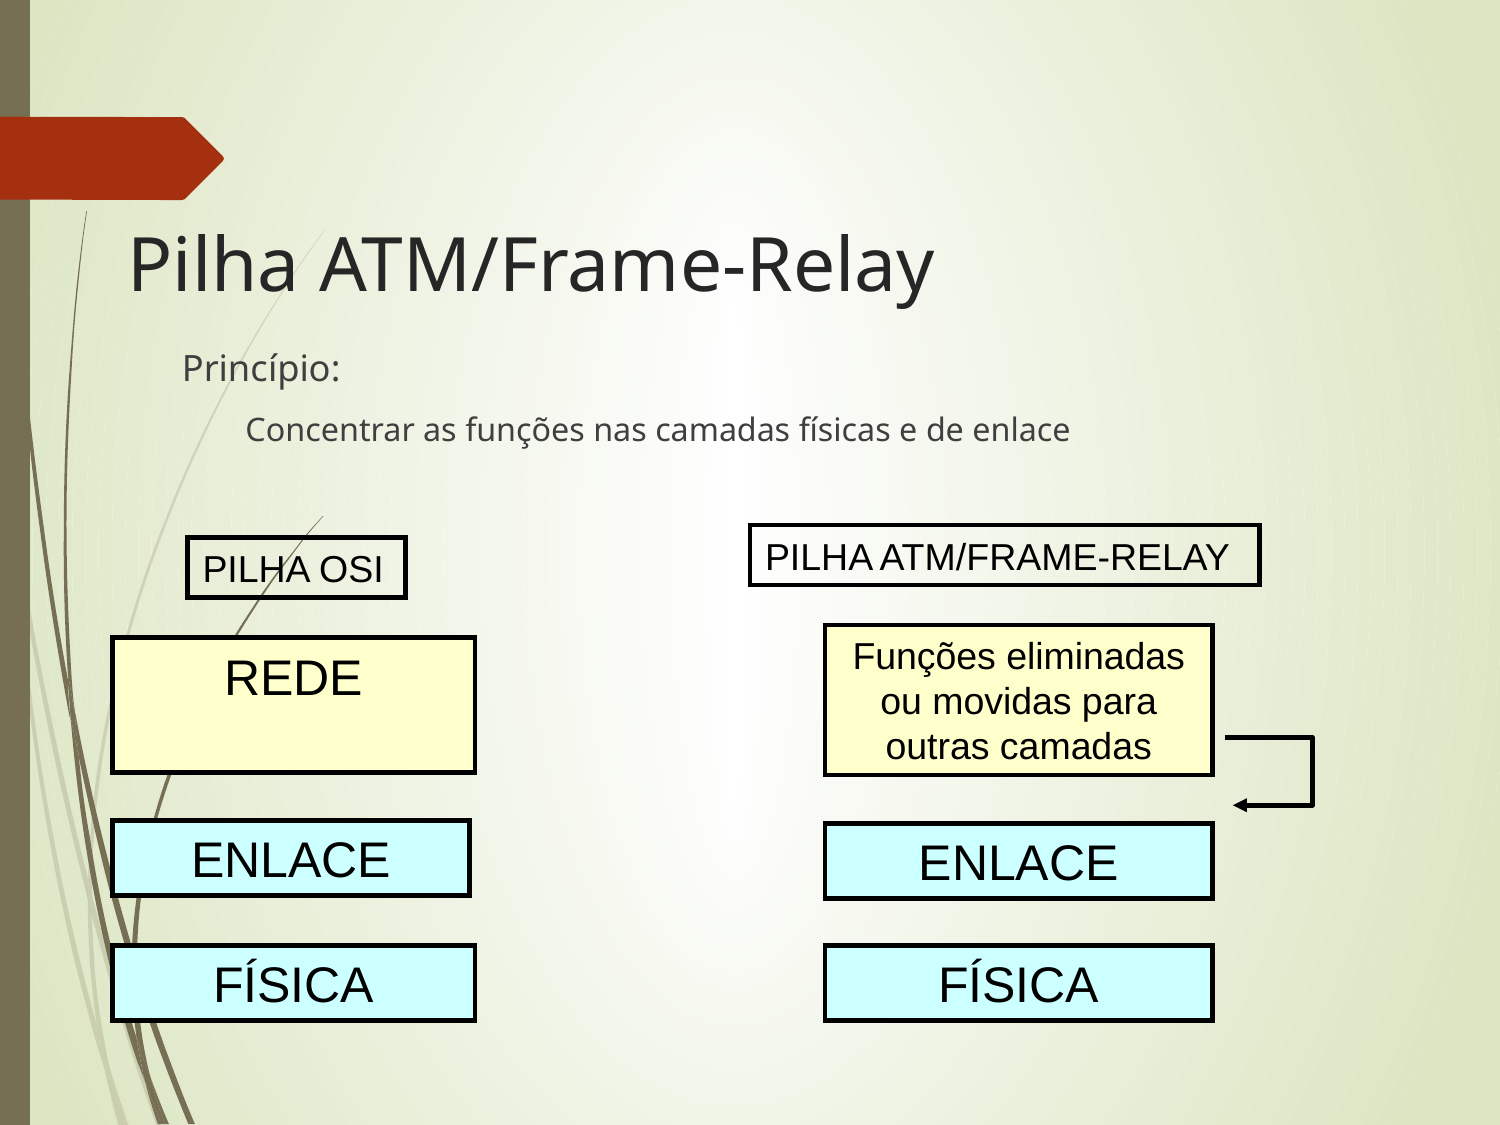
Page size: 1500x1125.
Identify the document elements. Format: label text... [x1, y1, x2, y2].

title Pilha ATM/Frame-Relay [112, 208, 1387, 315]
text_box PILHA OSI [187, 537, 406, 598]
text_box FÍSICA [112, 945, 475, 1021]
text_box ENLACE [112, 820, 470, 896]
text_box REDE [112, 637, 475, 773]
list Princípio: Concentrar as funções nas camadas físicas e de enlace [112, 338, 1387, 457]
text_box Funções eliminadas ou movidas para outras camadas [824, 624, 1213, 775]
text_box ENLACE [824, 823, 1213, 899]
text_box FÍSICA [824, 945, 1213, 1021]
text_box PILHA ATM/FRAME-RELAY [749, 524, 1260, 586]
